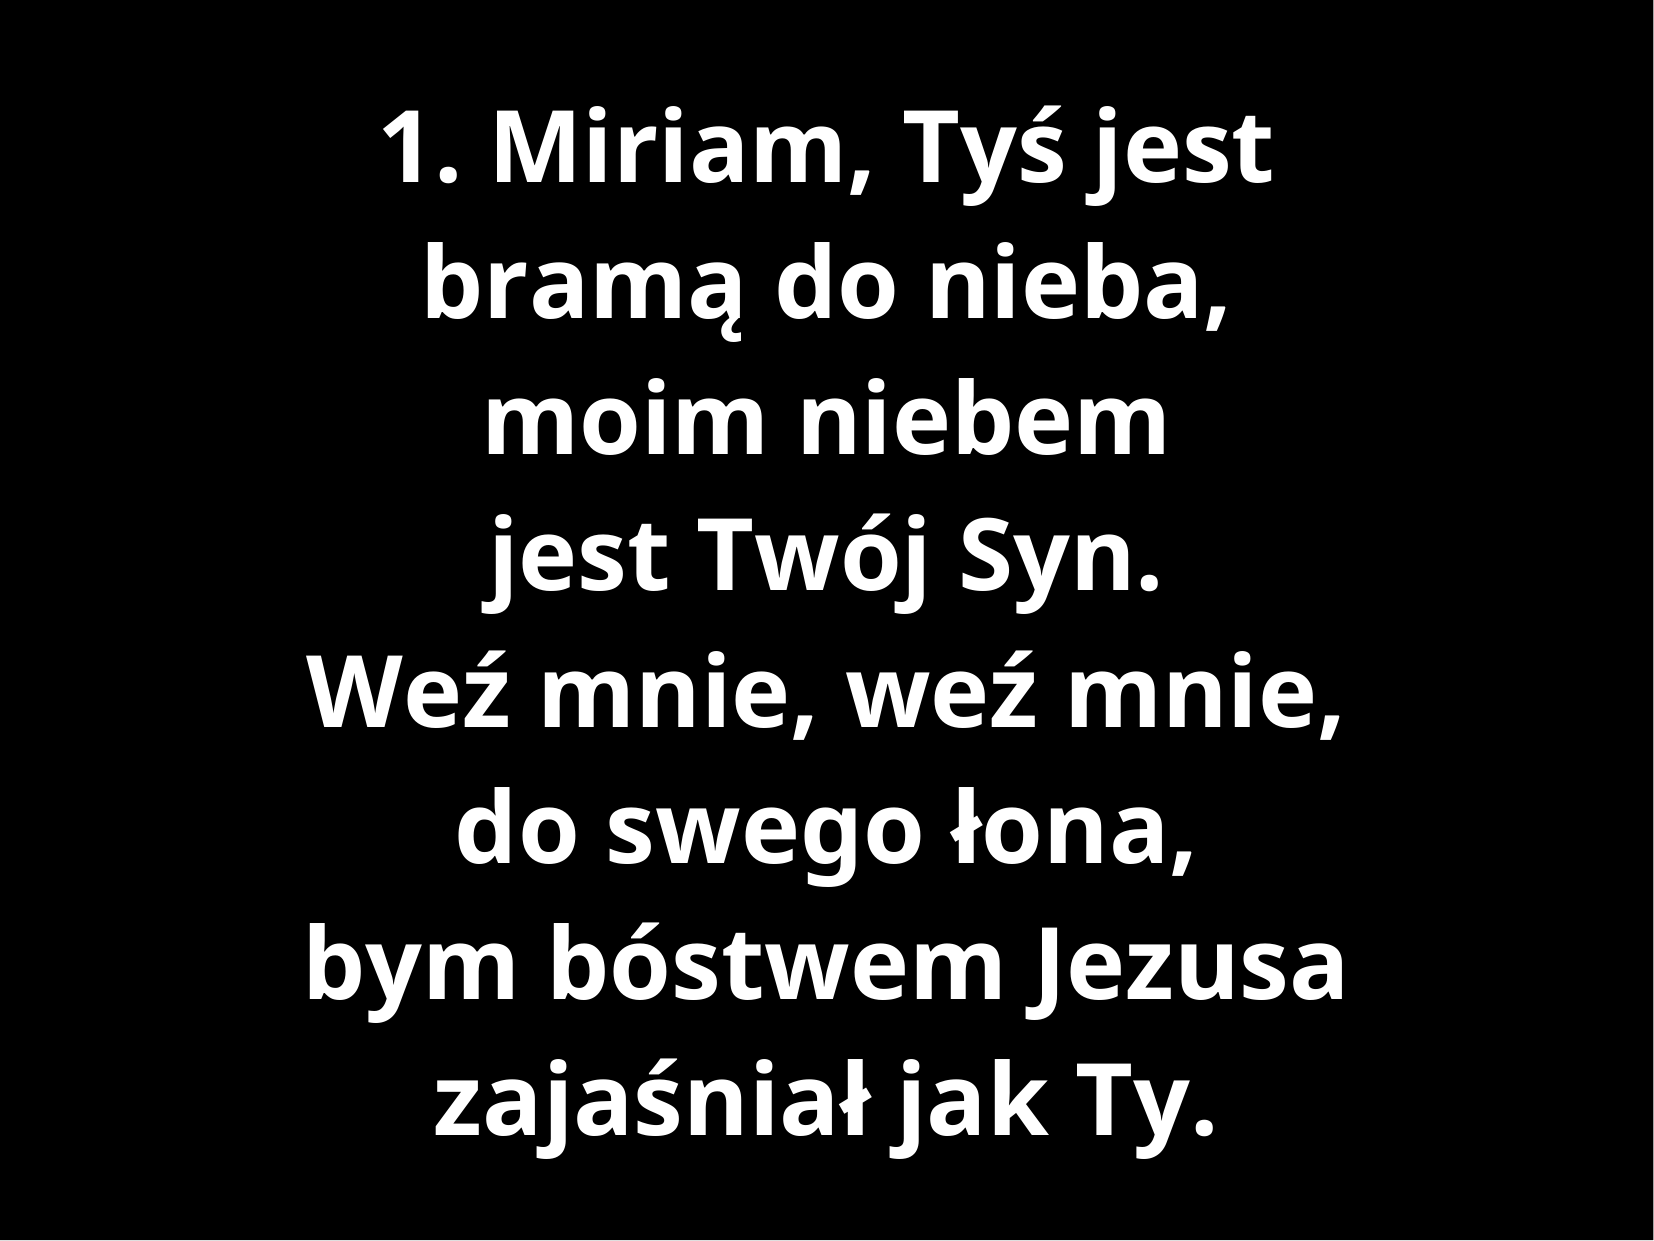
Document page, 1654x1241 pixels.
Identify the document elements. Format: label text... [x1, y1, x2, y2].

title 1. Miriam, Tyś jest bramą do nieba, moim niebem jest Twój Syn. Weź mnie, weź mnie, do swego łona, bym bóstwem Jezusa zajaśniał jak Ty. [0, 0, 1654, 1241]
